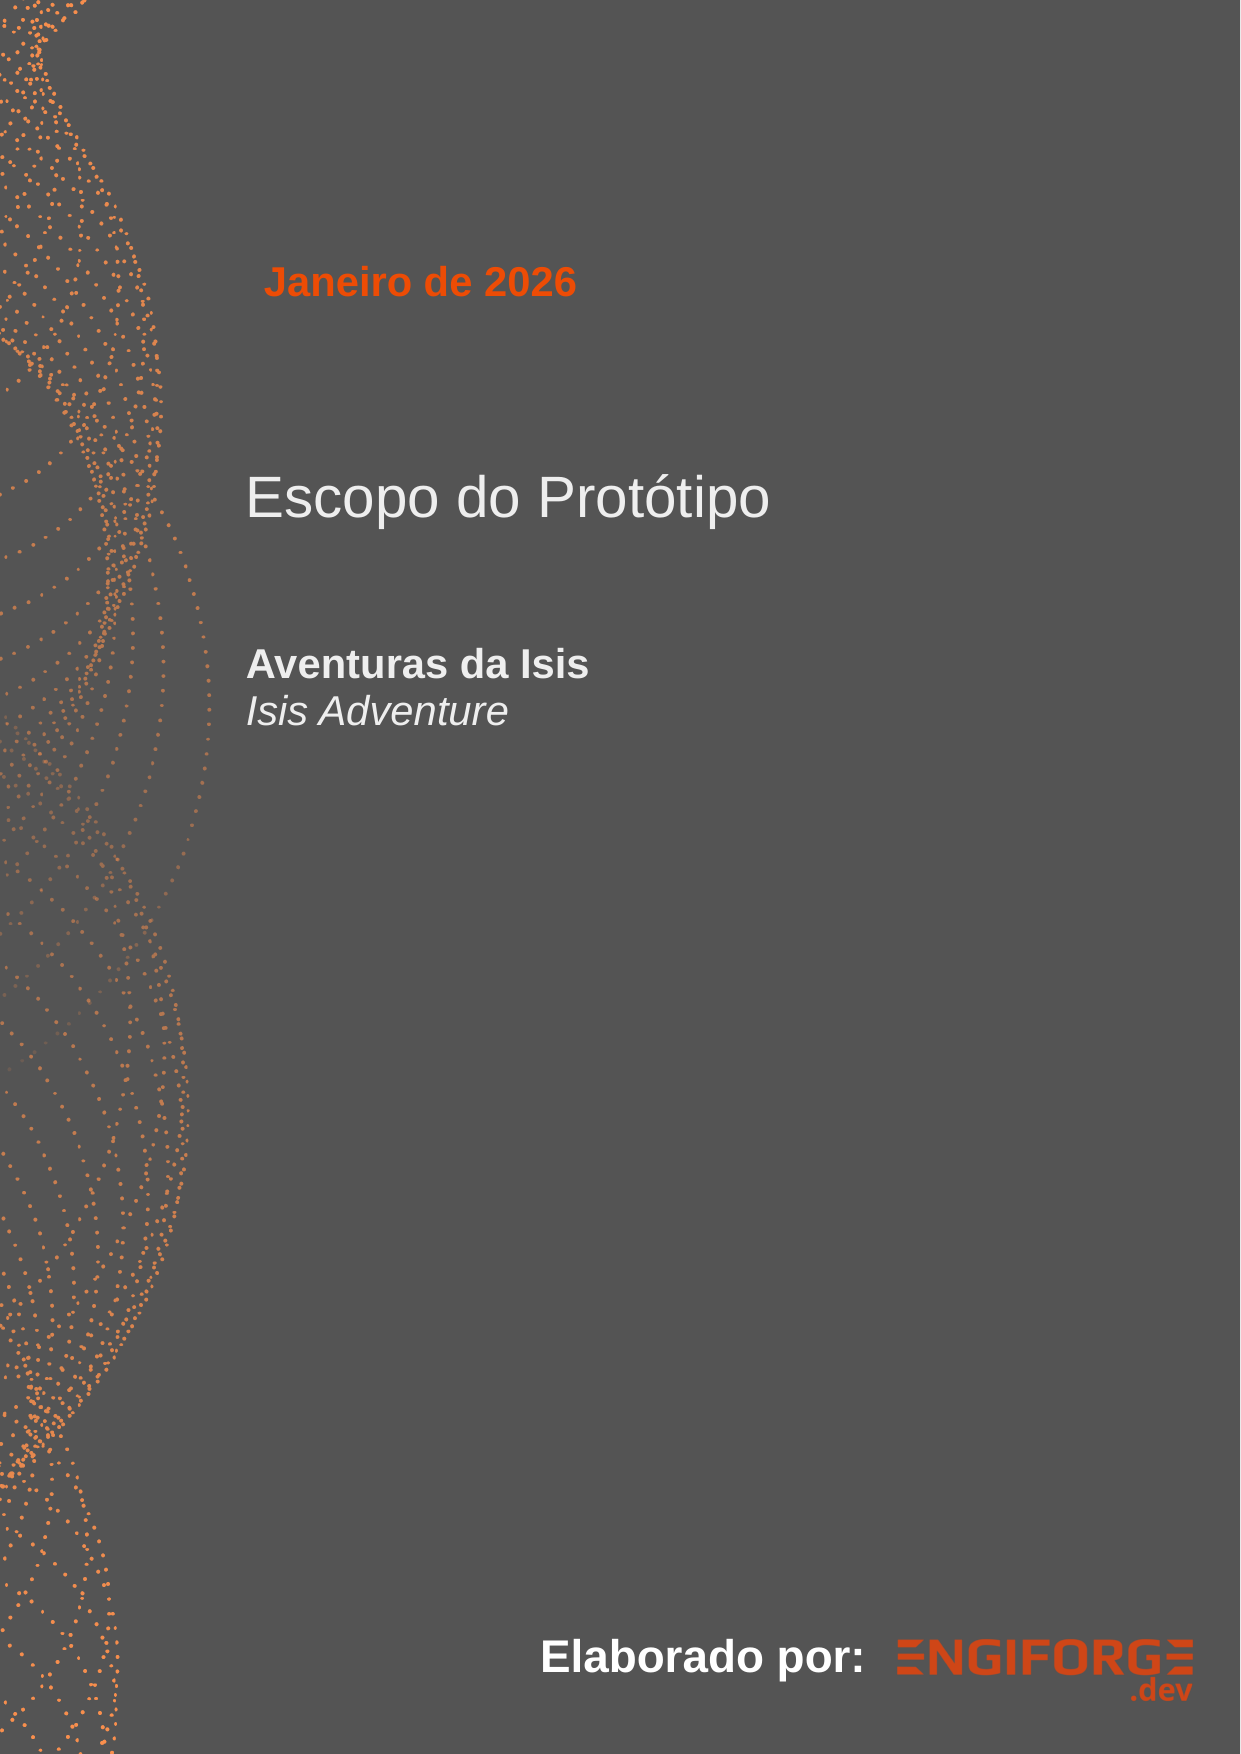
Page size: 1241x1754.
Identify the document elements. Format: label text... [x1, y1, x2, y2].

text_box Elaborado por: [525, 1623, 940, 1742]
text_box Janeiro de 2026 [249, 251, 737, 358]
picture [0, 0, 1241, 1754]
text_box Escopo do Protótipo Aventuras da Isis Isis Adventure [231, 457, 1221, 798]
